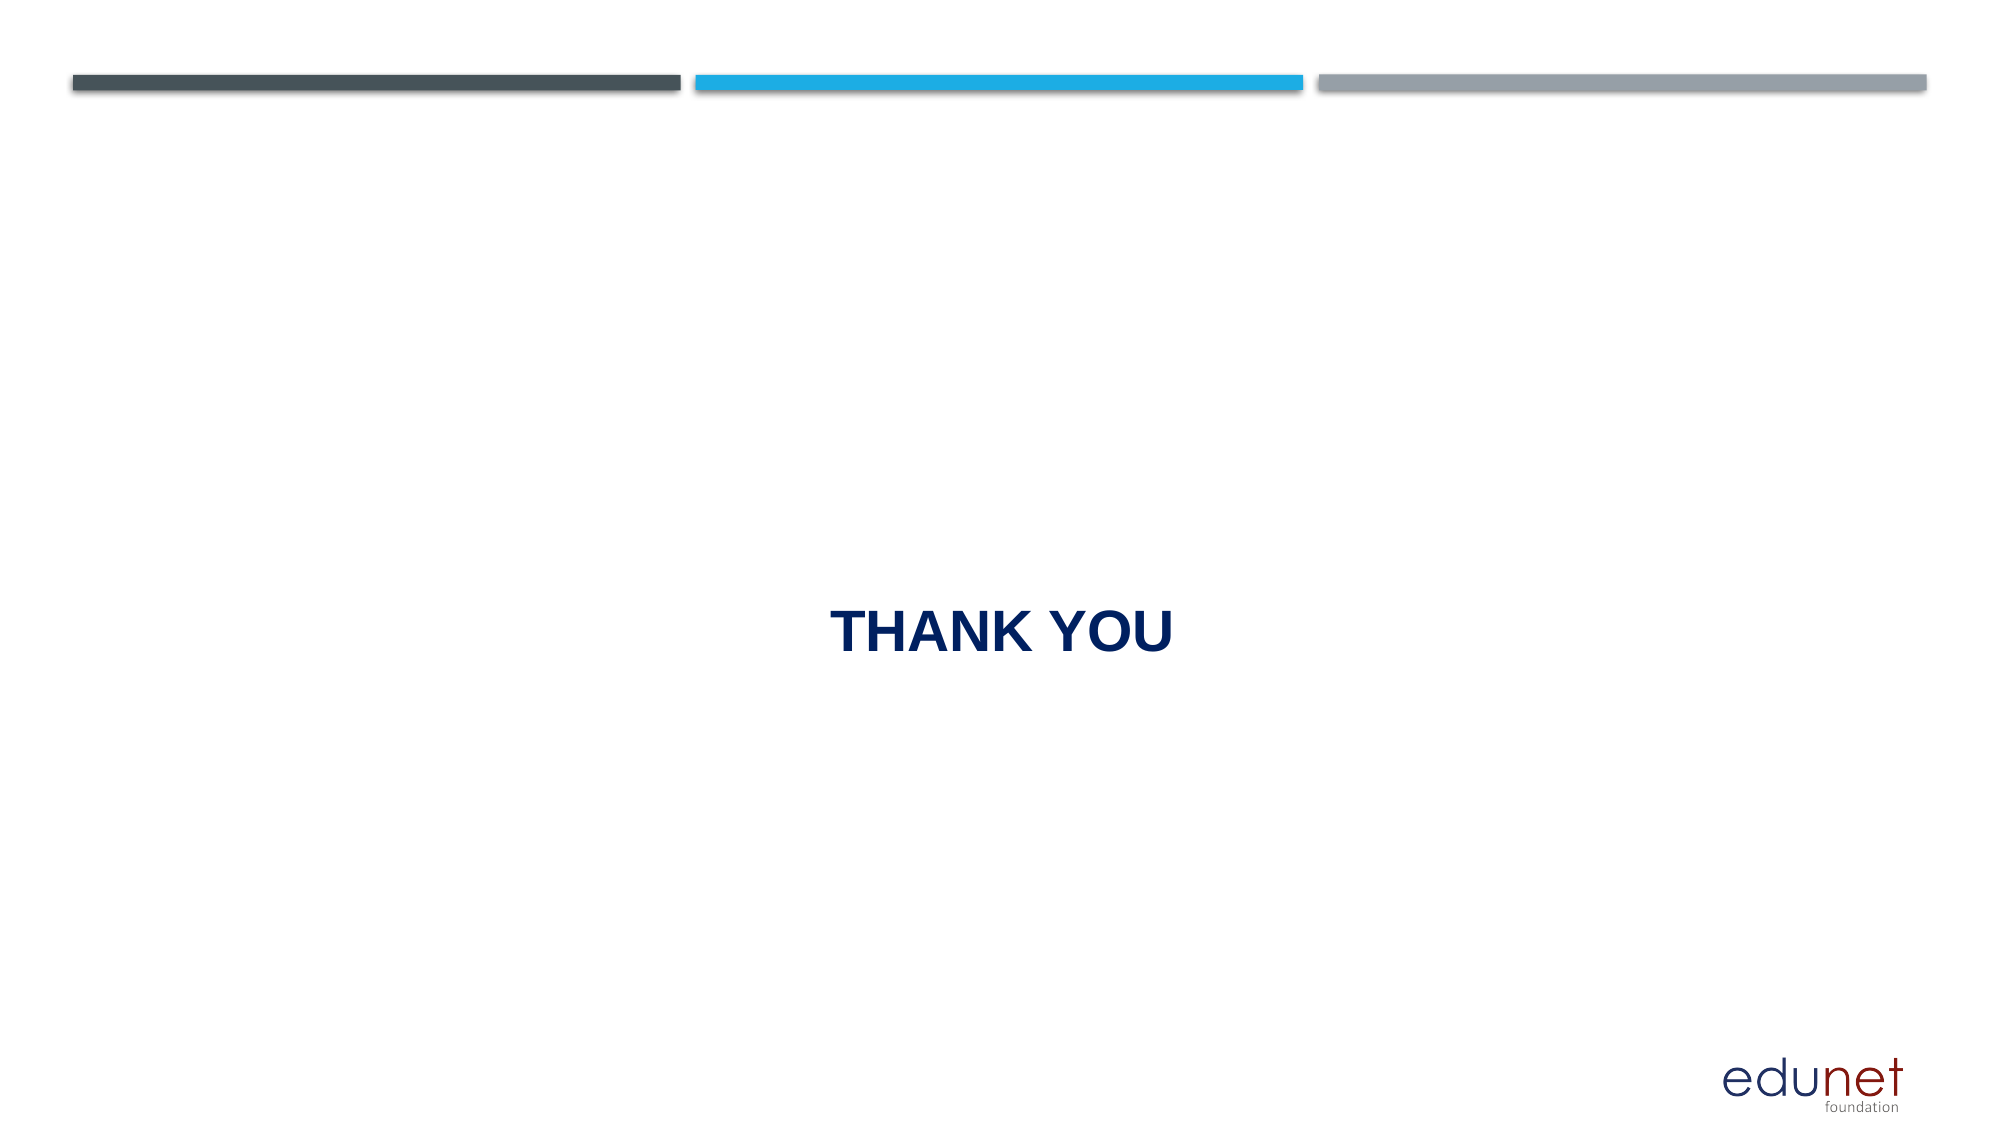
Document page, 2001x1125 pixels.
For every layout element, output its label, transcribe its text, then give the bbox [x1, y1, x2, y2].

picture [1719, 1055, 1905, 1116]
title THANK YOU [239, 453, 1766, 672]
